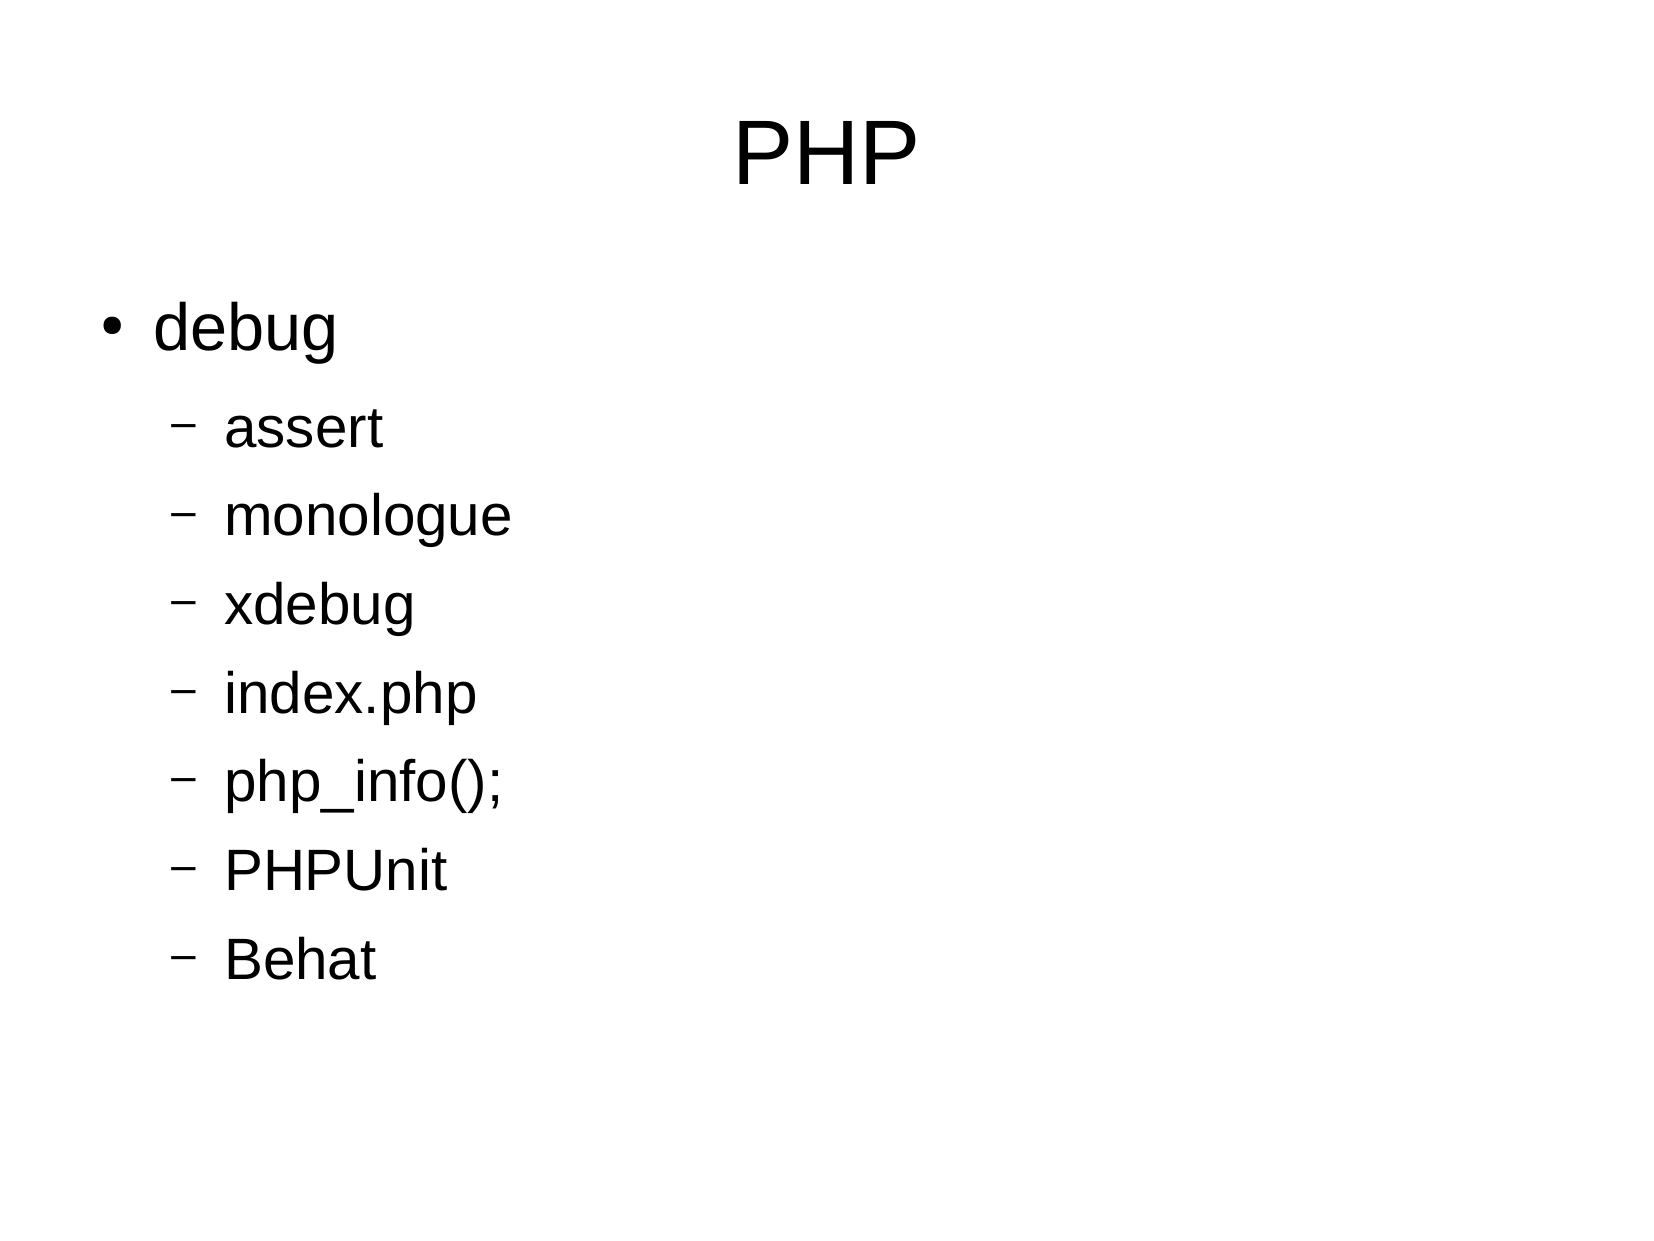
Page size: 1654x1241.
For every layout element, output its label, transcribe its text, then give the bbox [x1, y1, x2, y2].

list debug assert monologue xdebug index.php php_info(); PHPUnit Behat [82, 290, 1571, 1010]
title PHP [82, 49, 1571, 257]
